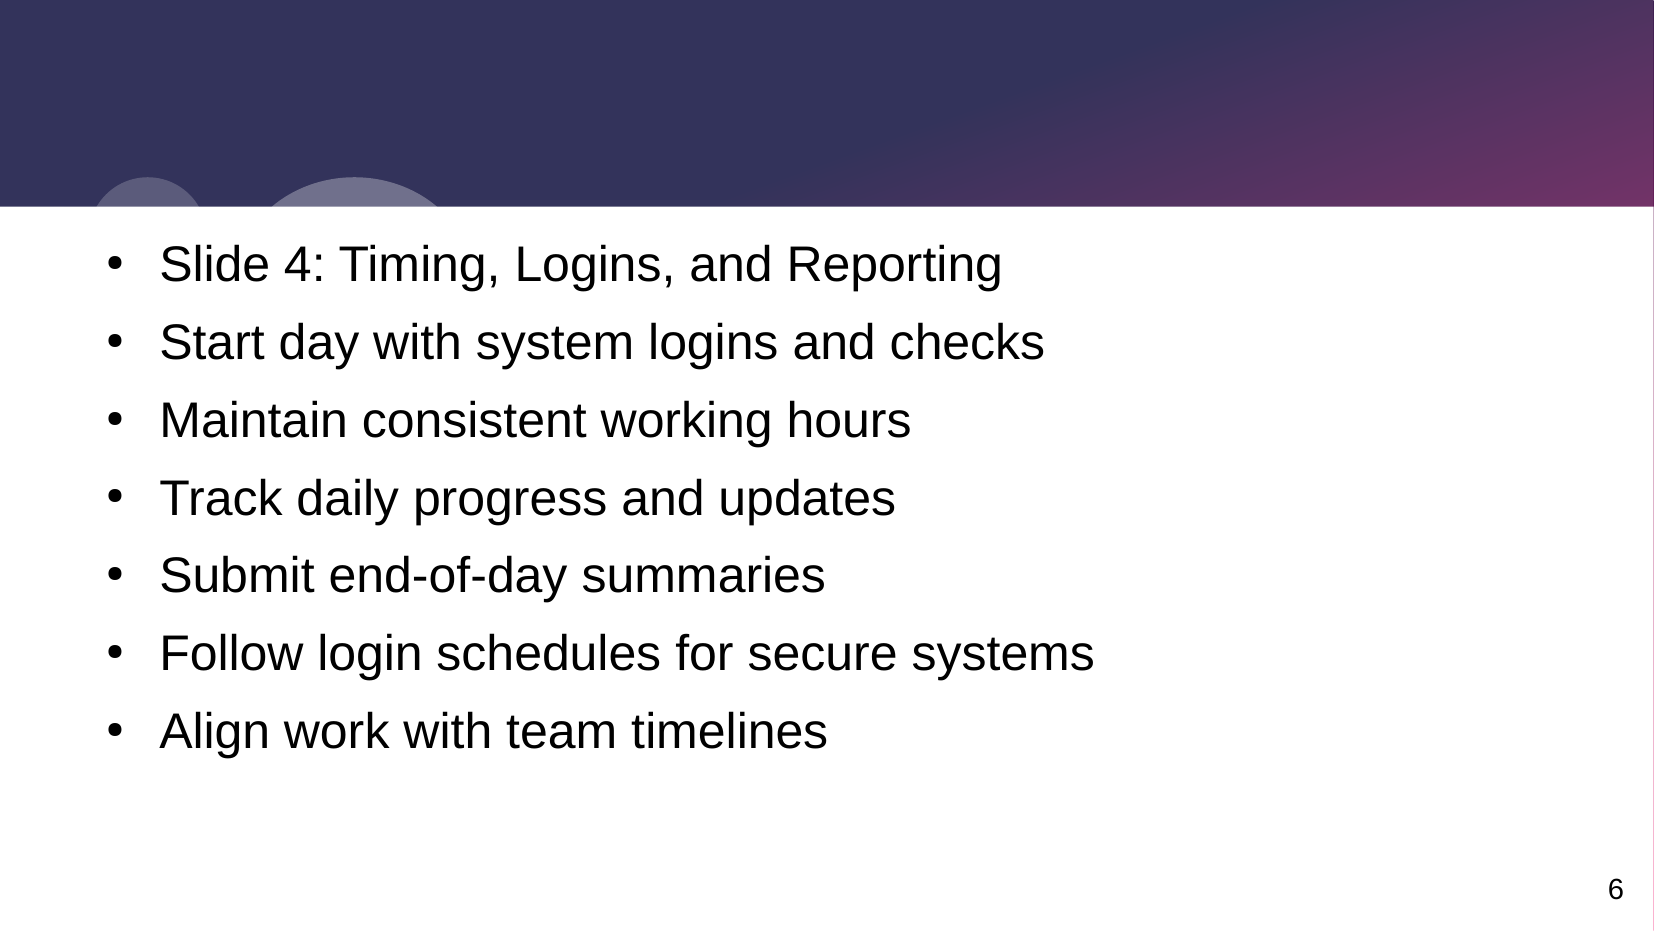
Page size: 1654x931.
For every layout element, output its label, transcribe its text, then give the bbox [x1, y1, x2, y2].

list Slide 4: Timing, Logins, and Reporting Start day with system logins and checks Maintain consistent working hours Track daily progress and updates Submit end-of-day summaries Follow login schedules for secure systems Align work with team timelines [88, 236, 1565, 827]
